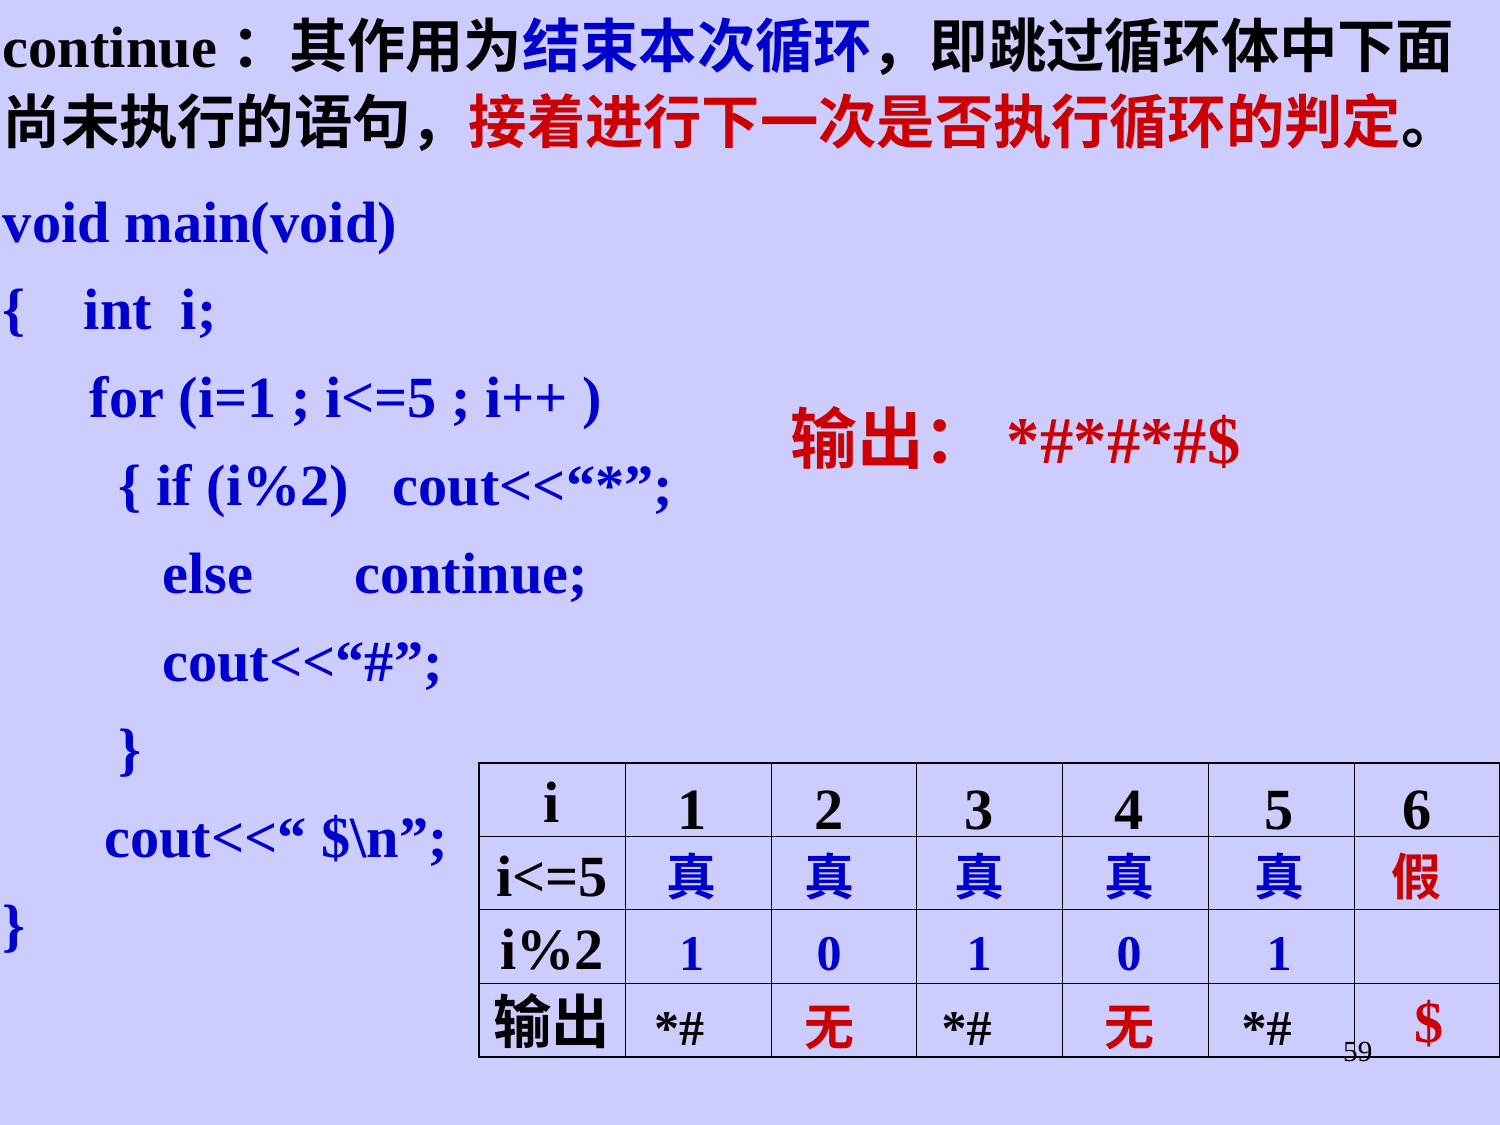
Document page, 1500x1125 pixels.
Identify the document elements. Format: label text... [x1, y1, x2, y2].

text_box 5 [1241, 762, 1317, 837]
table_cell [1063, 910, 1208, 983]
text_box 1 [1241, 912, 1317, 983]
text_box continue：其作用为结束本次循环，即跳过循环体中下面尚未执行的语句，接着进行下一次是否执行循环的判定。 [0, 0, 1500, 158]
table_cell i<=5 [480, 837, 625, 909]
text_box <编号> [1074, 1058, 1388, 1101]
table_cell [1355, 910, 1499, 983]
text_box void main(void) { int i; for (i=1 ; i<=5 ; i++ ) { if (i%2) cout<<“*”; else continue; cout<<“#”; } cout<<“ $\n”; } [0, 174, 875, 959]
text_box 无 [1091, 987, 1167, 1058]
table_cell [1209, 910, 1354, 983]
text_box 2 [791, 762, 867, 837]
text_box 4 [1091, 762, 1167, 837]
text_box 3 [941, 762, 1017, 837]
table_cell [772, 837, 916, 909]
table_cell [1063, 837, 1208, 909]
table_header [626, 764, 654, 836]
table_header [1167, 764, 1208, 836]
text_box 0 [1091, 912, 1167, 983]
table_cell [772, 984, 916, 1056]
text_box 真 [654, 837, 730, 908]
text_box 假 [1379, 837, 1455, 908]
table_cell [1467, 984, 1499, 1056]
table_header [1063, 764, 1091, 836]
text_box 1 [654, 912, 730, 983]
table_cell [1355, 837, 1499, 909]
text_box 0 [791, 912, 867, 983]
table_cell [626, 837, 771, 909]
text_box 真 [791, 837, 867, 908]
table_cell i%2 [480, 910, 625, 983]
text_box 6 [1379, 762, 1455, 837]
table_cell [626, 984, 771, 1056]
table_cell [917, 984, 1062, 1056]
text_box *# [1229, 987, 1305, 1058]
table_cell [1355, 984, 1391, 1056]
text_box 1 [941, 912, 1017, 983]
table_cell [1209, 837, 1354, 909]
table_header [1317, 764, 1354, 836]
text_box 真 [1241, 837, 1317, 908]
table_cell [917, 910, 1062, 983]
text_box 真 [941, 837, 1017, 908]
text_box 真 [1091, 837, 1167, 908]
table_header [867, 764, 916, 836]
table_header i [480, 764, 625, 836]
text_box *# [929, 987, 1005, 1058]
text_box *# [641, 987, 717, 1058]
table_cell [626, 910, 771, 983]
text_box 输出：*#*#*#$ [787, 387, 1376, 480]
table_header [1017, 764, 1062, 836]
table_cell 输出 [480, 984, 625, 1056]
table_header [1455, 764, 1499, 836]
text_box $ [1391, 975, 1467, 1056]
text_box 无 [791, 987, 867, 1058]
table_header [917, 764, 941, 836]
text_box 1 [654, 762, 730, 837]
table_header [1355, 764, 1379, 836]
table_cell [917, 837, 1062, 909]
table_cell [1063, 984, 1208, 1056]
table_header [730, 764, 771, 836]
table_cell [772, 910, 916, 983]
table_header [1209, 764, 1241, 836]
table_header [772, 764, 791, 836]
table_cell [1209, 984, 1354, 1056]
